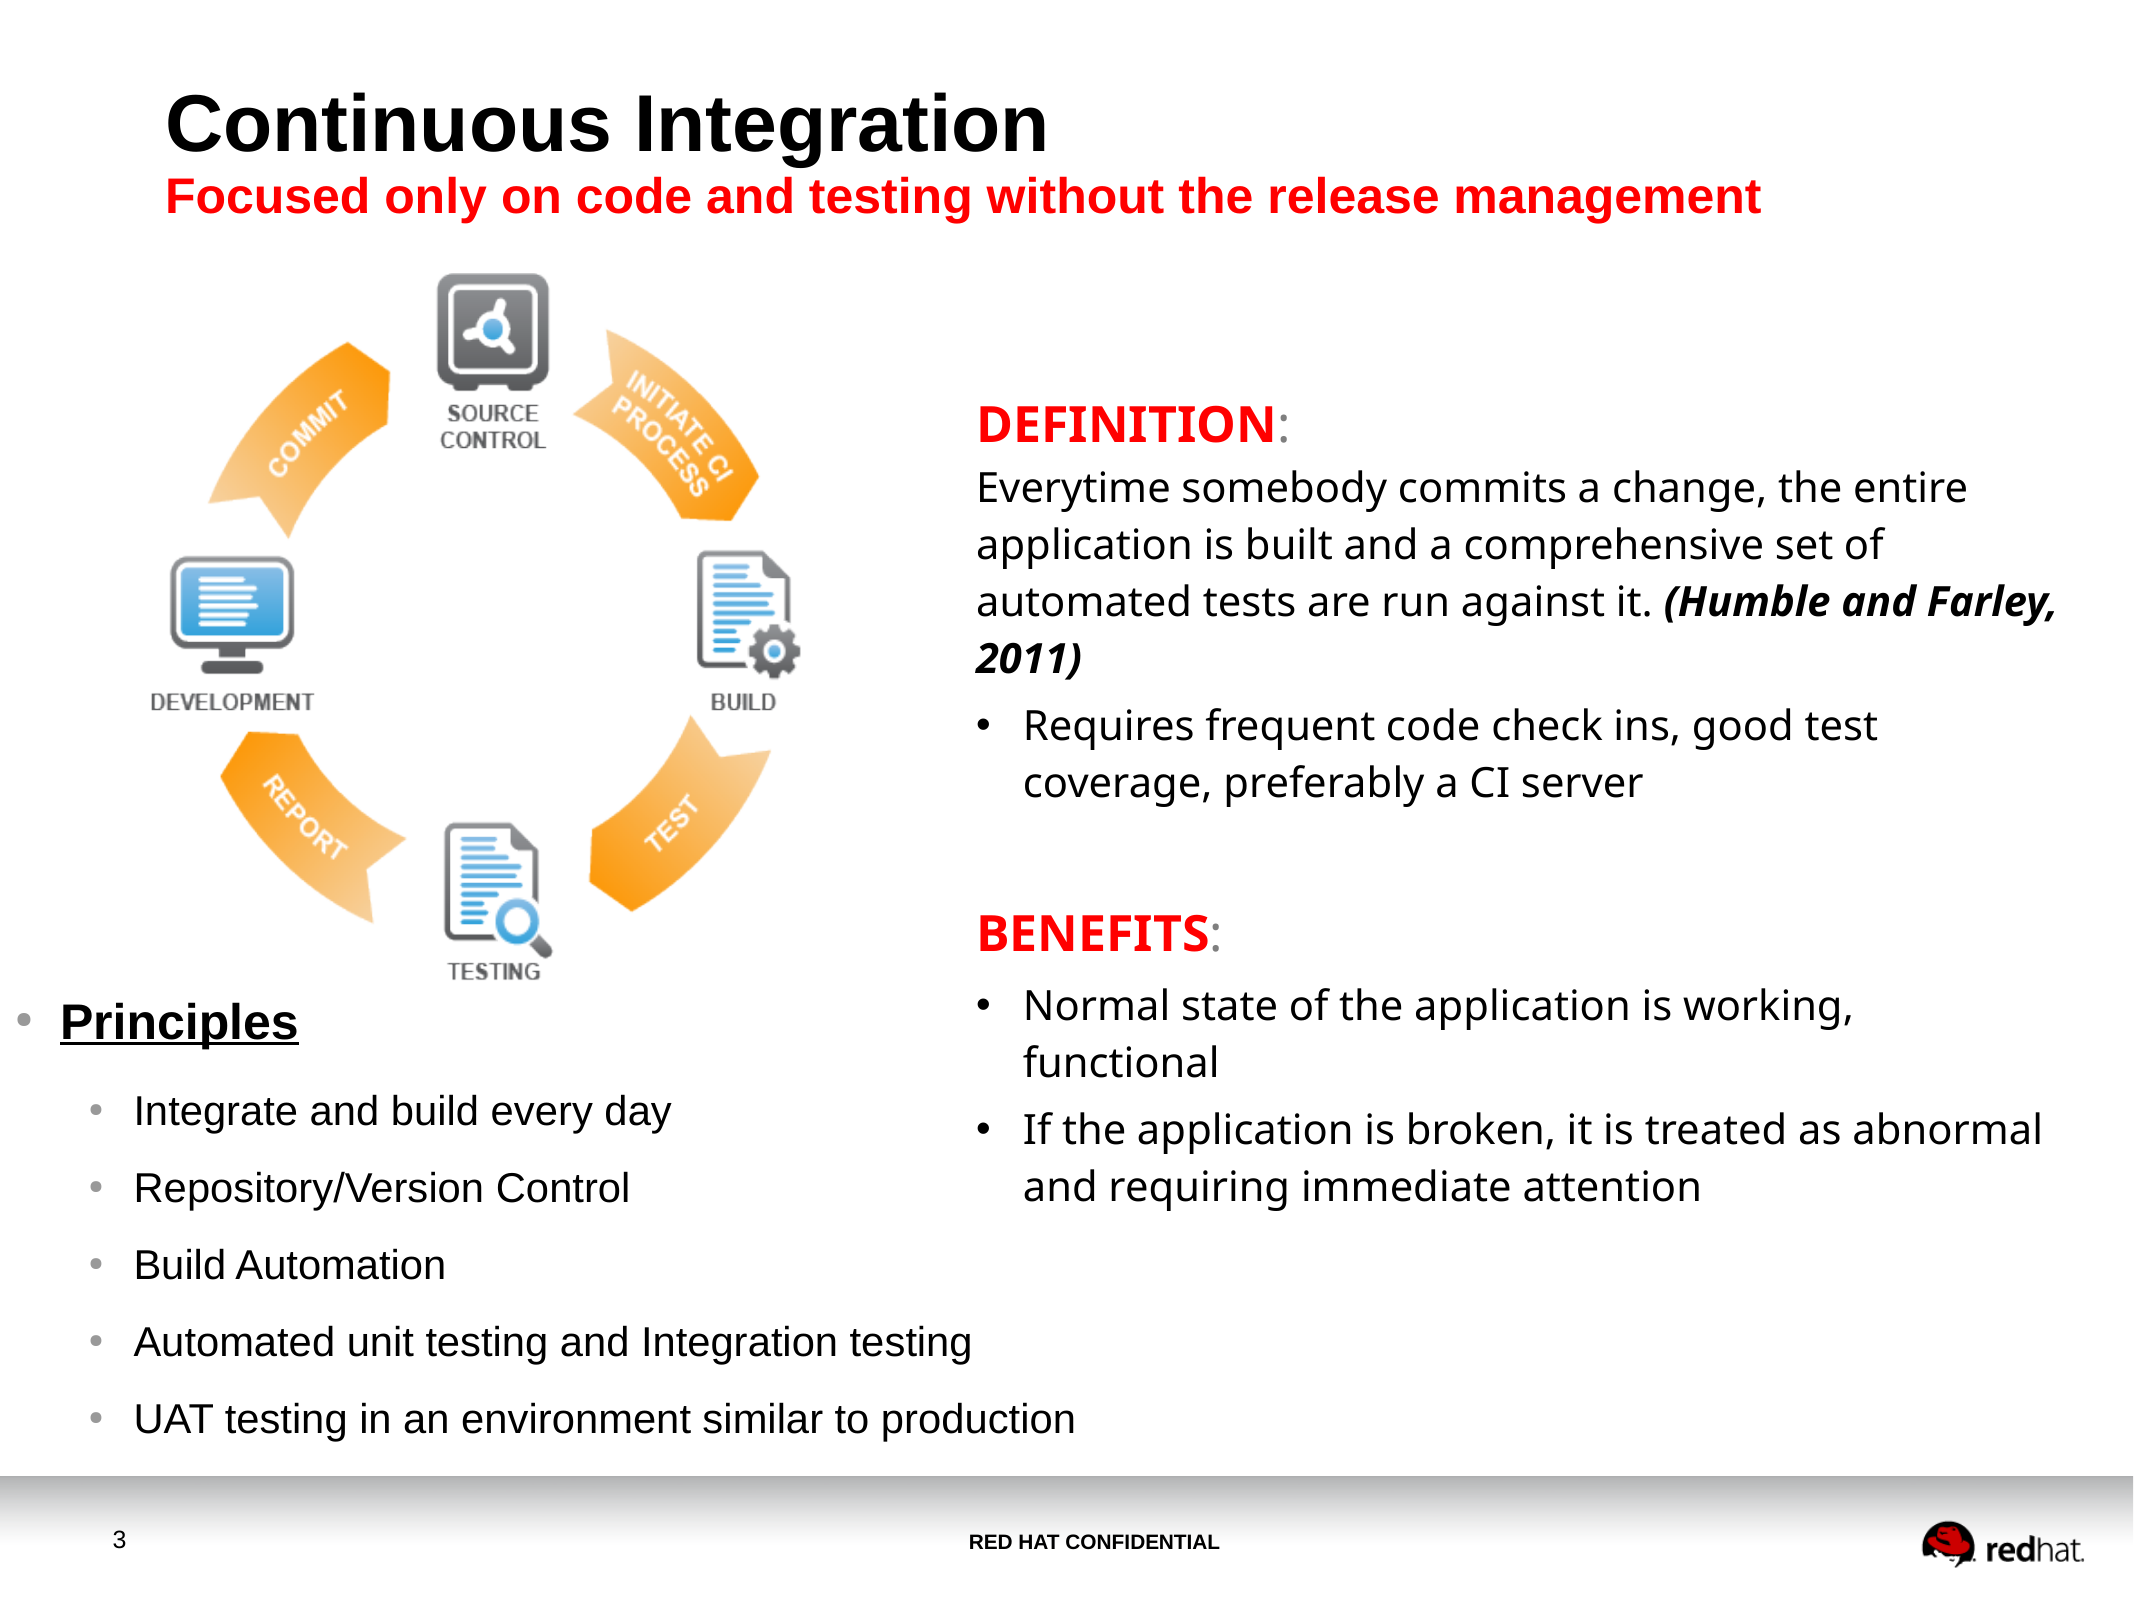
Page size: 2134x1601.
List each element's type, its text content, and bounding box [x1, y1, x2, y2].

list Principles Integrate and build every day Repository/Version Control Build Automation Automated unit testing and Integration testing UAT testing in an environment similar to production [0, 900, 1381, 1557]
title Continuous Integration Focused only on code and testing without the release management [165, 17, 2086, 286]
picture [0, 1476, 2134, 1601]
list DEFINITION: Everytime somebody commits a change, the entire application is built and a comprehensive set of automated tests are run against it. (Humble and Farley, 2011) Requires frequent code check ins, good test coverage, preferably a CI server BENEFITS: Normal state of the application is working, functional If the application is broken, it is treated as abnormal and requiring immediate attention [975, 389, 2075, 1507]
picture [150, 273, 806, 991]
